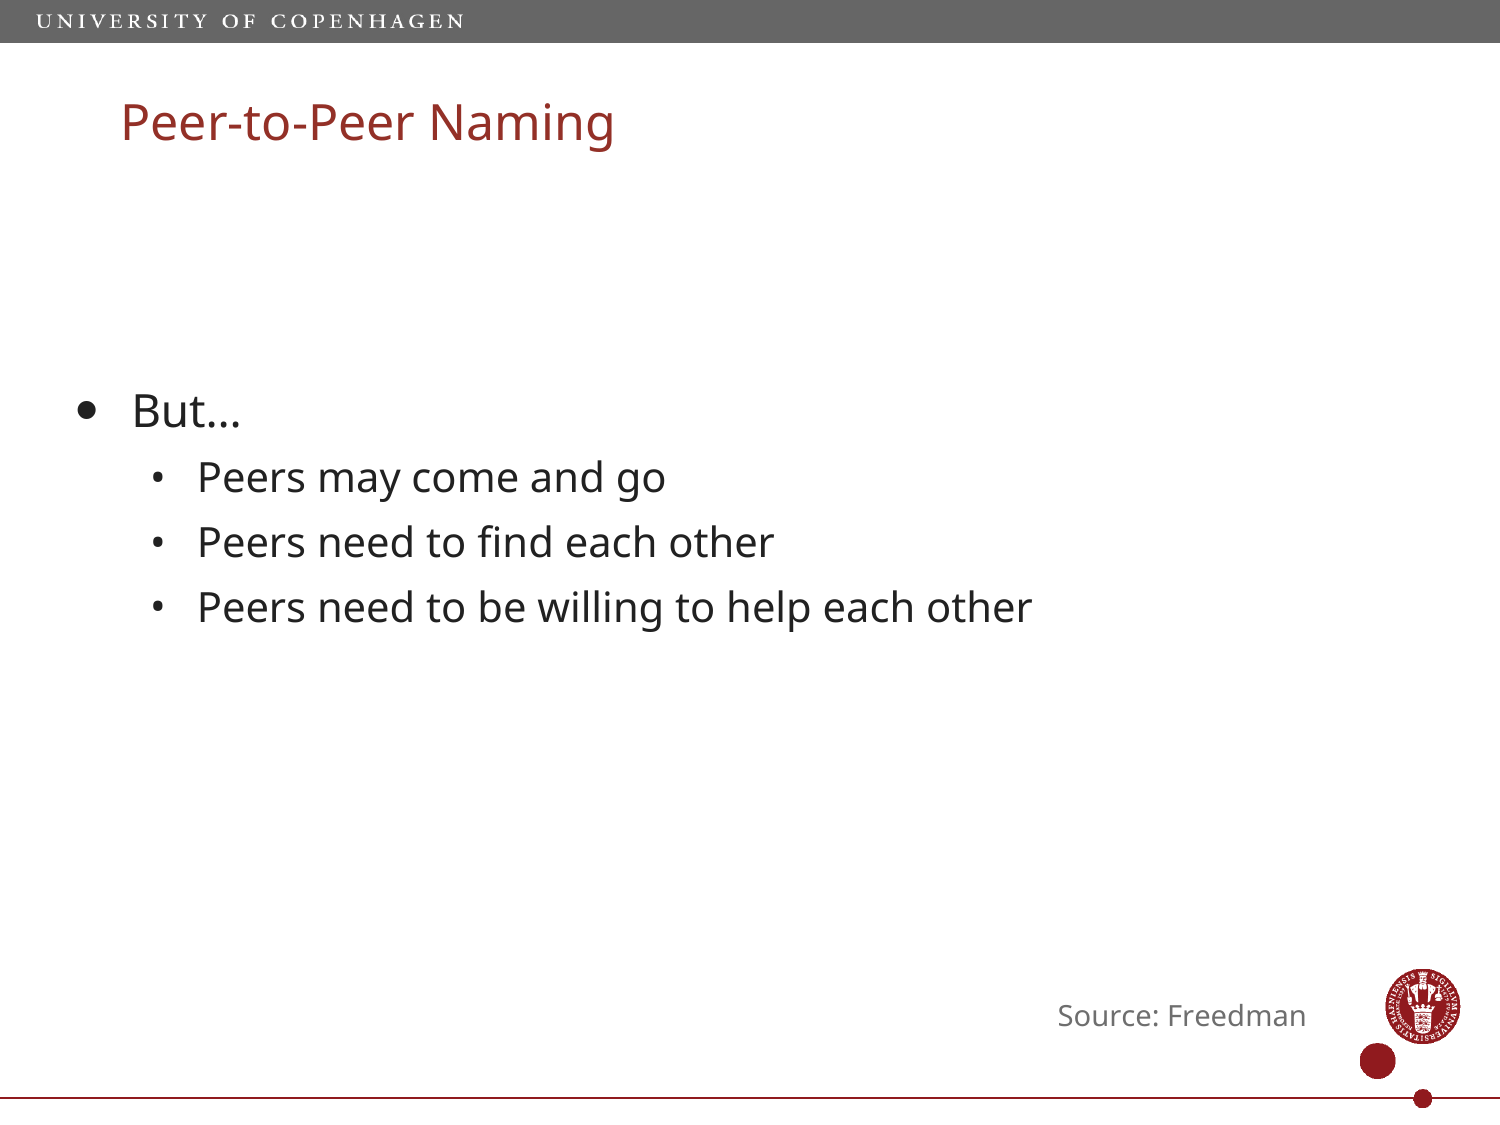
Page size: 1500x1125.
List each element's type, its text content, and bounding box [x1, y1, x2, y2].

list But… Peers may come and go Peers need to find each other Peers need to be willing to help each other [60, 290, 1461, 811]
picture [0, 910, 1500, 1122]
text_box Source: Freedman [1042, 989, 1350, 1041]
text_box Peer-to-Peer Naming [120, 75, 1381, 150]
